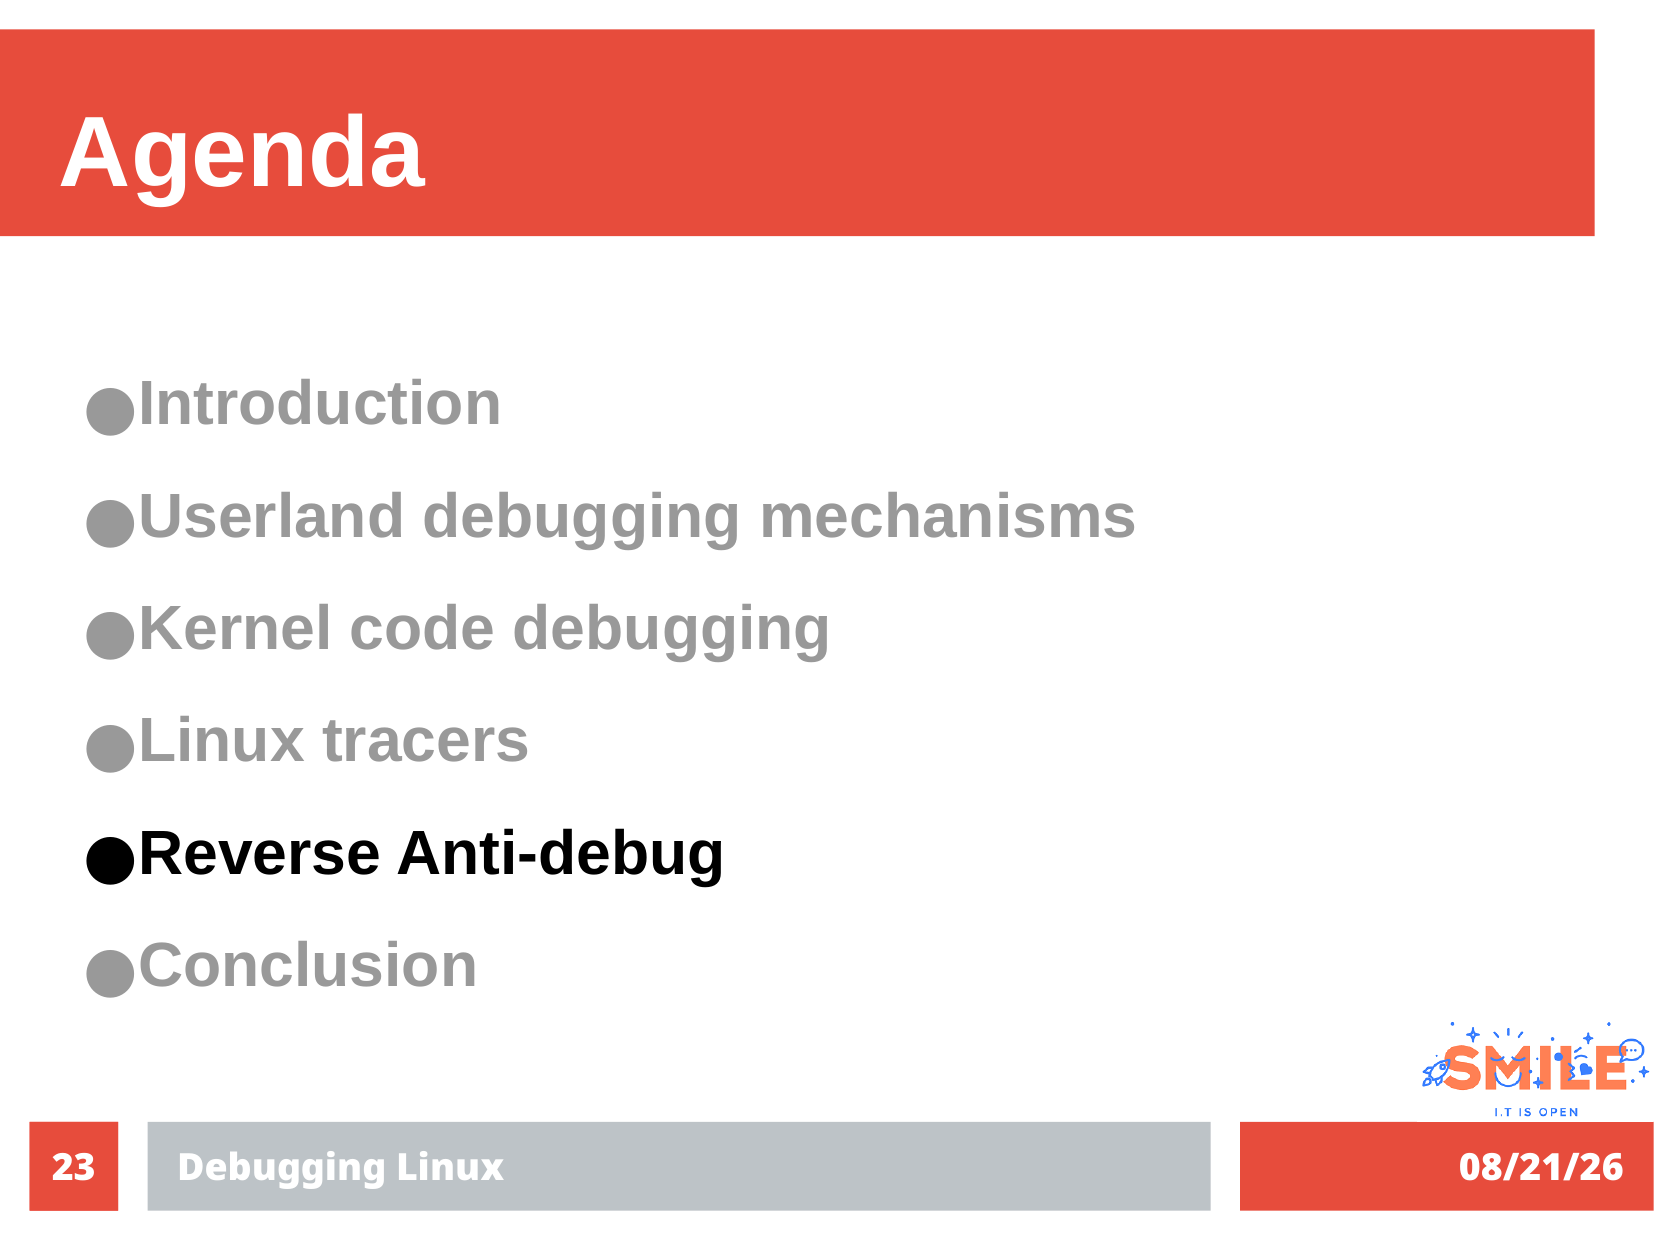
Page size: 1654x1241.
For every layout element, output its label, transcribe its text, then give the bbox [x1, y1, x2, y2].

text_box Agenda [149, 142, 172, 176]
picture [1417, 1019, 1653, 1122]
text_box Agenda [58, 58, 1595, 207]
text_box Introduction Userland debugging mechanisms Kernel code debugging Linux tracers Reverse Anti-debug Conclusion [83, 324, 1590, 1093]
